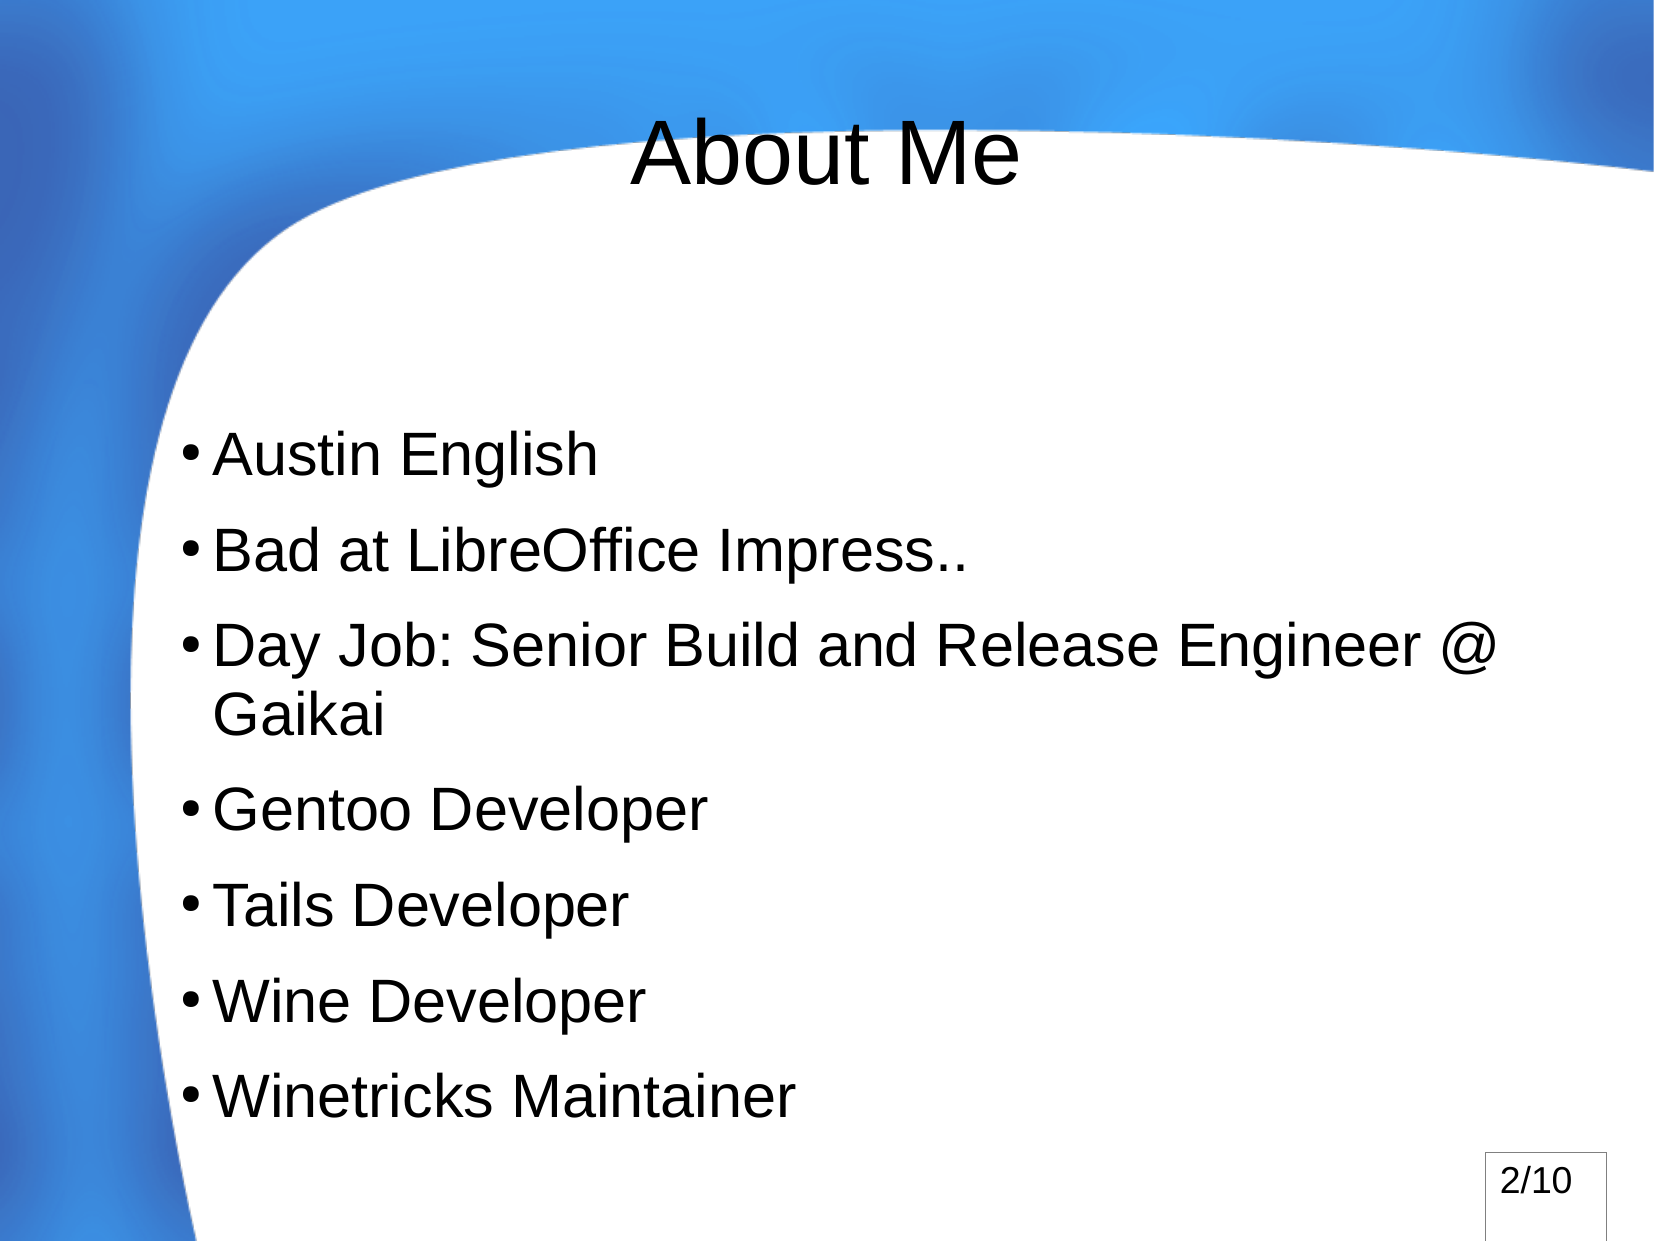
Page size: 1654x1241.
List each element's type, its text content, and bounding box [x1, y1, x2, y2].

title About Me [82, 49, 1571, 257]
text_box <number>/10 [1485, 1152, 1607, 1241]
list Austin English Bad at LibreOffice Impress.. Day Job: Senior Build and Release Engineer @ Gaikai Gentoo Developer Tails Developer Wine Developer Winetricks Maintainer [179, 420, 1636, 1140]
picture [0, 0, 1654, 1241]
